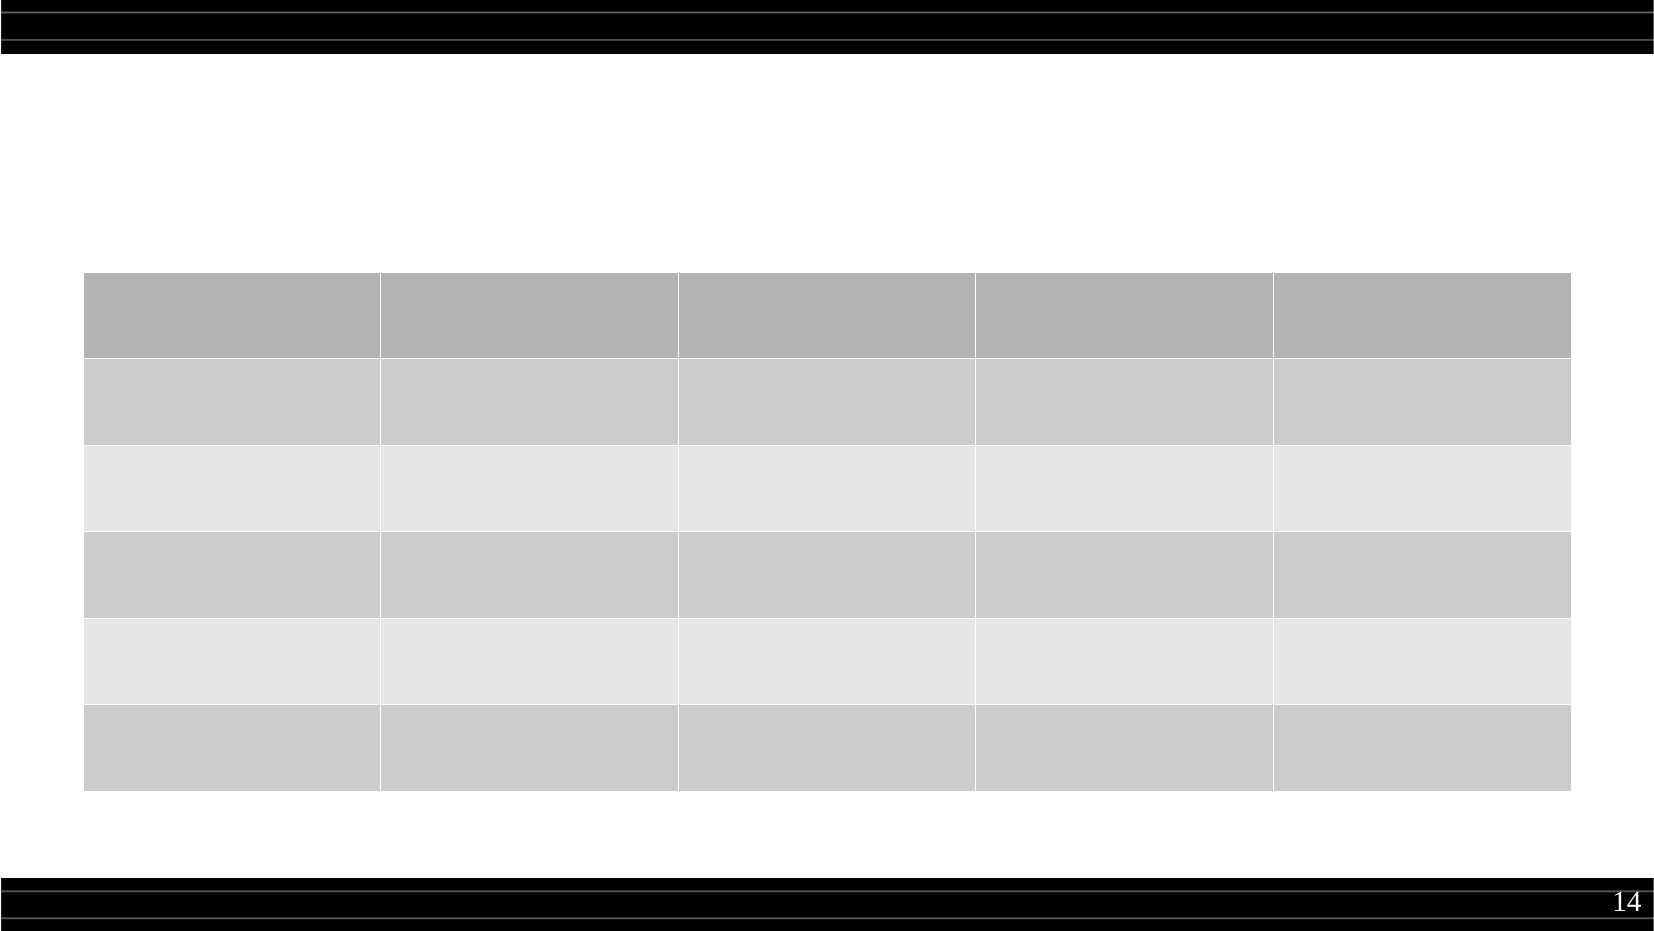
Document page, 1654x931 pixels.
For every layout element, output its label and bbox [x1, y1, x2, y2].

table_cell [976, 619, 1273, 704]
table_cell [1274, 359, 1571, 445]
table_cell [84, 705, 380, 791]
table_cell [976, 532, 1273, 618]
table_cell [1274, 619, 1571, 704]
table_cell [679, 532, 975, 618]
table_cell [84, 532, 380, 618]
table_cell [679, 359, 975, 445]
table_cell [381, 532, 678, 618]
table_cell [679, 446, 975, 531]
table_cell [84, 359, 380, 445]
table_cell [381, 446, 678, 531]
table_header [679, 273, 975, 358]
table_cell [1274, 446, 1571, 531]
table_cell [381, 359, 678, 445]
table_cell [381, 619, 678, 704]
table_cell [1274, 705, 1571, 791]
table_header [84, 273, 380, 358]
table_cell [84, 619, 380, 704]
table_cell [976, 446, 1273, 531]
table_header [381, 273, 678, 358]
table_header [1274, 273, 1571, 358]
table_cell [84, 446, 380, 531]
table_cell [679, 705, 975, 791]
table_cell [679, 619, 975, 704]
table_cell [381, 705, 678, 791]
table_cell [1274, 532, 1571, 618]
picture [1, 878, 1654, 931]
picture [1, 0, 1654, 54]
table_cell [976, 359, 1273, 445]
table_header [976, 273, 1273, 358]
table_cell [976, 705, 1273, 791]
